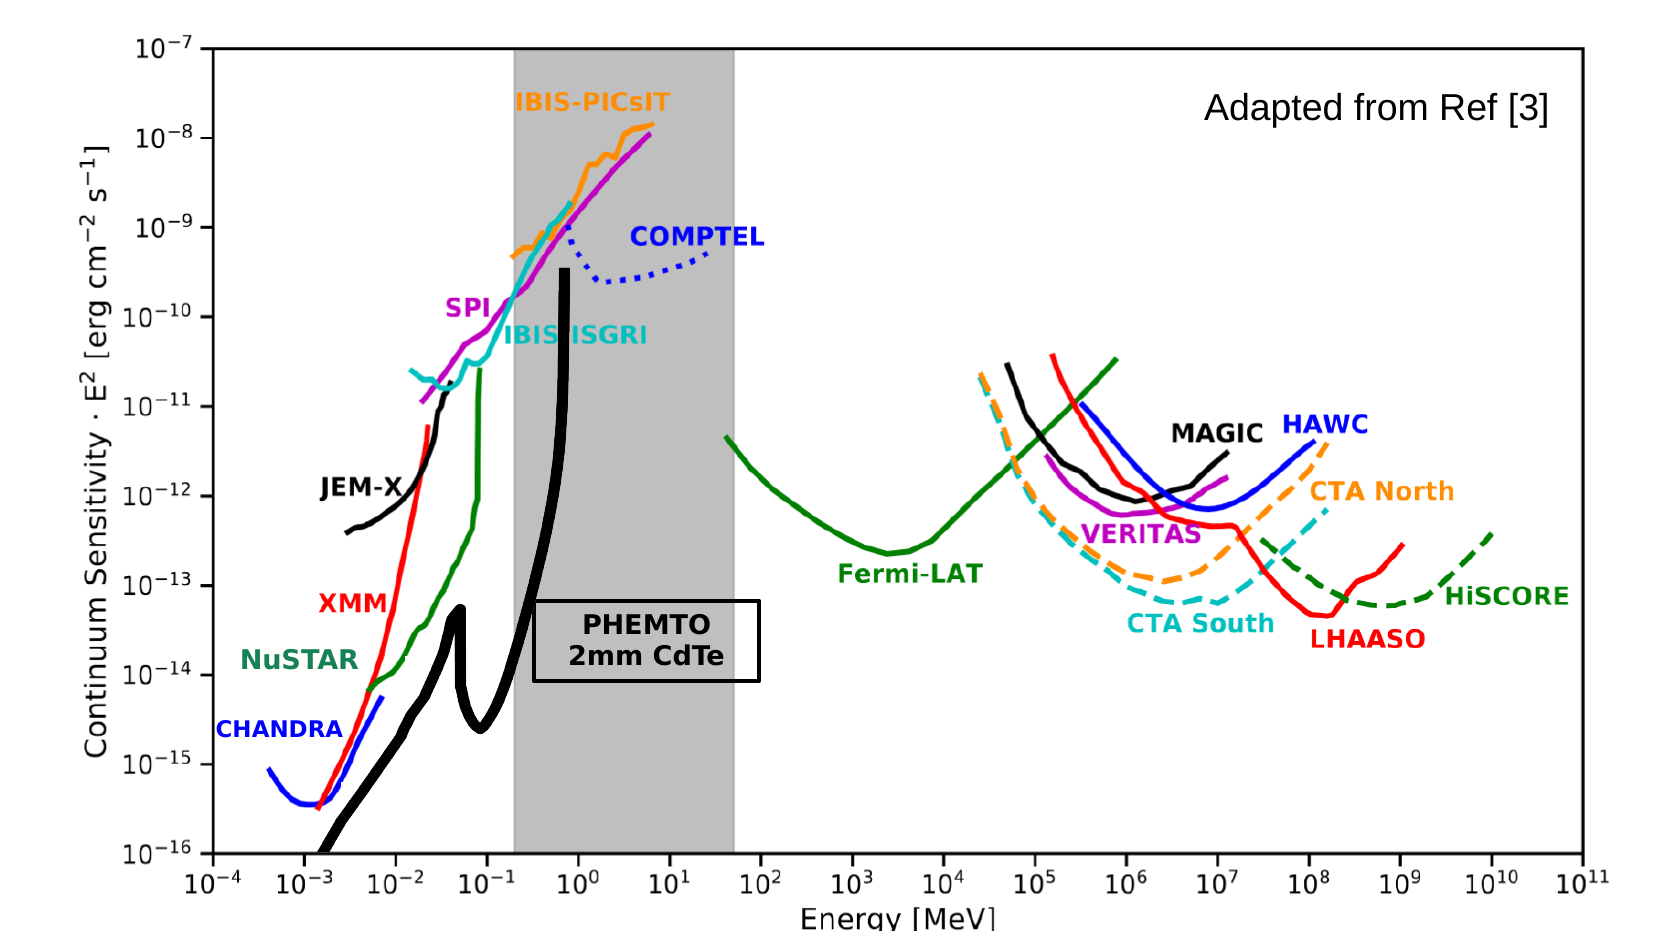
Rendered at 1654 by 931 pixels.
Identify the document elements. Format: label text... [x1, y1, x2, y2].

text_box CHANDRA [200, 708, 227, 786]
picture [55, 7, 1611, 931]
text_box Adapted from Ref [3] [1189, 79, 1619, 179]
